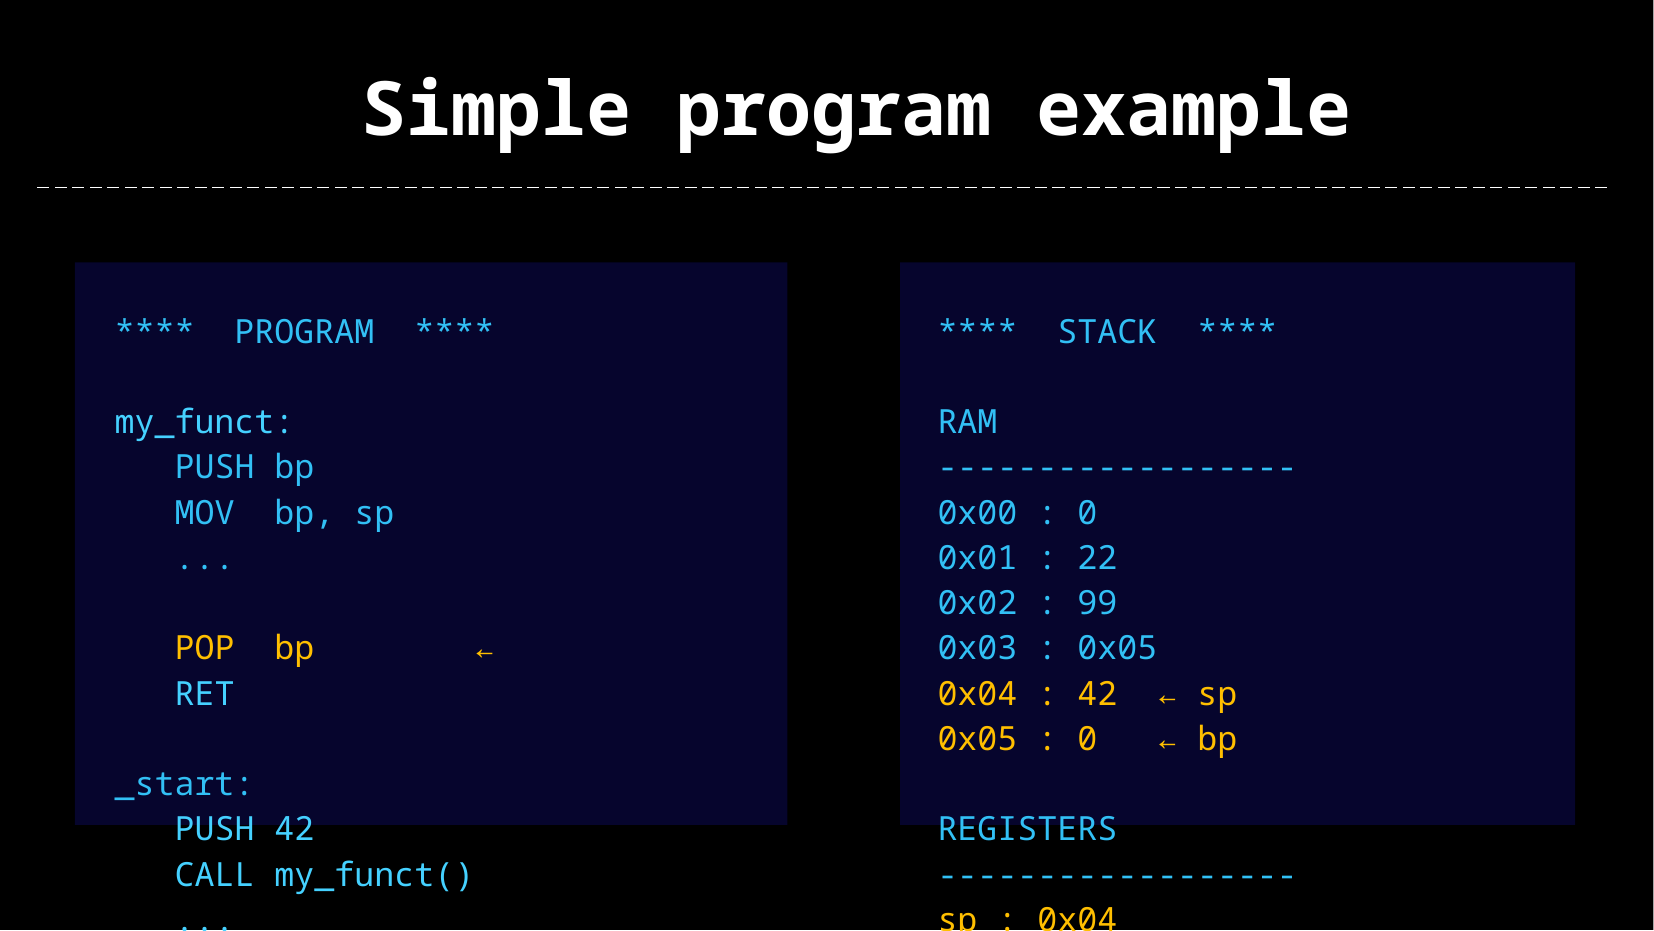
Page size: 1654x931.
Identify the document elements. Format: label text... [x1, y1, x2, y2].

text_box [74, 262, 788, 825]
text_box **** STACK **** RAM ------------------ 0x00 : 0 0x01 : 22 0x02 : 99 0x03 : 0x05 0x04 : 42 ← sp 0x05 : 0 ← bp REGISTERS ------------------ sp : 0x04 bp : 0x05 [937, 262, 1538, 802]
text_box [900, 262, 1576, 825]
text_box [1083, 819, 1091, 825]
text_box [180, 819, 189, 825]
title Simple program example [112, 24, 1601, 188]
text_box [943, 819, 951, 825]
text_box **** PROGRAM **** my_funct: PUSH bp MOV bp, sp ... POP bp ← RET _start: PUSH 42 CALL my_funct() ... [114, 262, 748, 802]
